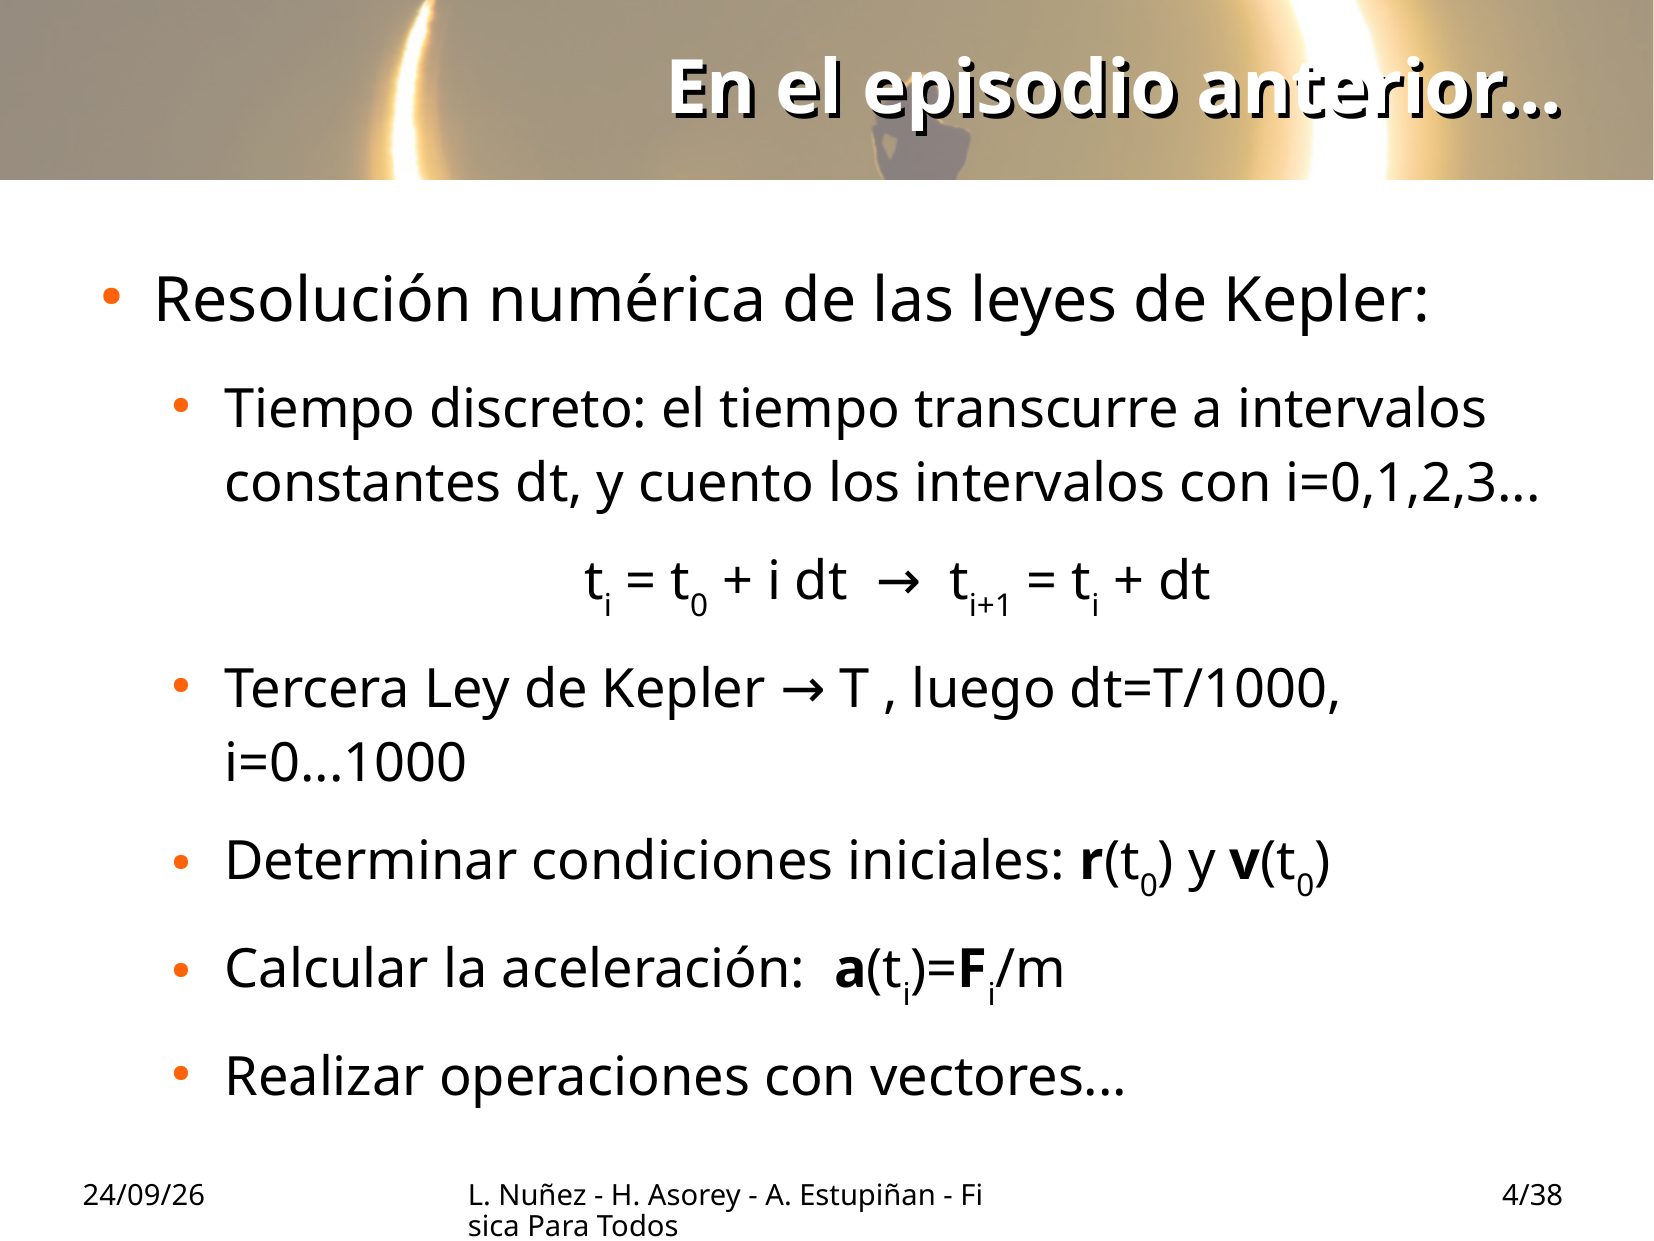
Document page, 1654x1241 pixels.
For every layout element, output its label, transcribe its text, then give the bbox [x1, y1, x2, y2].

list Resolución numérica de las leyes de Kepler: Tiempo discreto: el tiempo transcurre a intervalos constantes dt, y cuento los intervalos con i=0,1,2,3... ti = t0 + i dt → ti+1 = ti + dt Tercera Ley de Kepler → T , luego dt=T/1000, i=0...1000 Determinar condiciones iniciales: r(t0) y v(t0) Calcular la aceleración: a(ti)=Fi/m Realizar operaciones con vectores... [82, 255, 1571, 1141]
picture [0, 0, 1654, 180]
title En el episodio anterior... [75, 19, 1564, 151]
